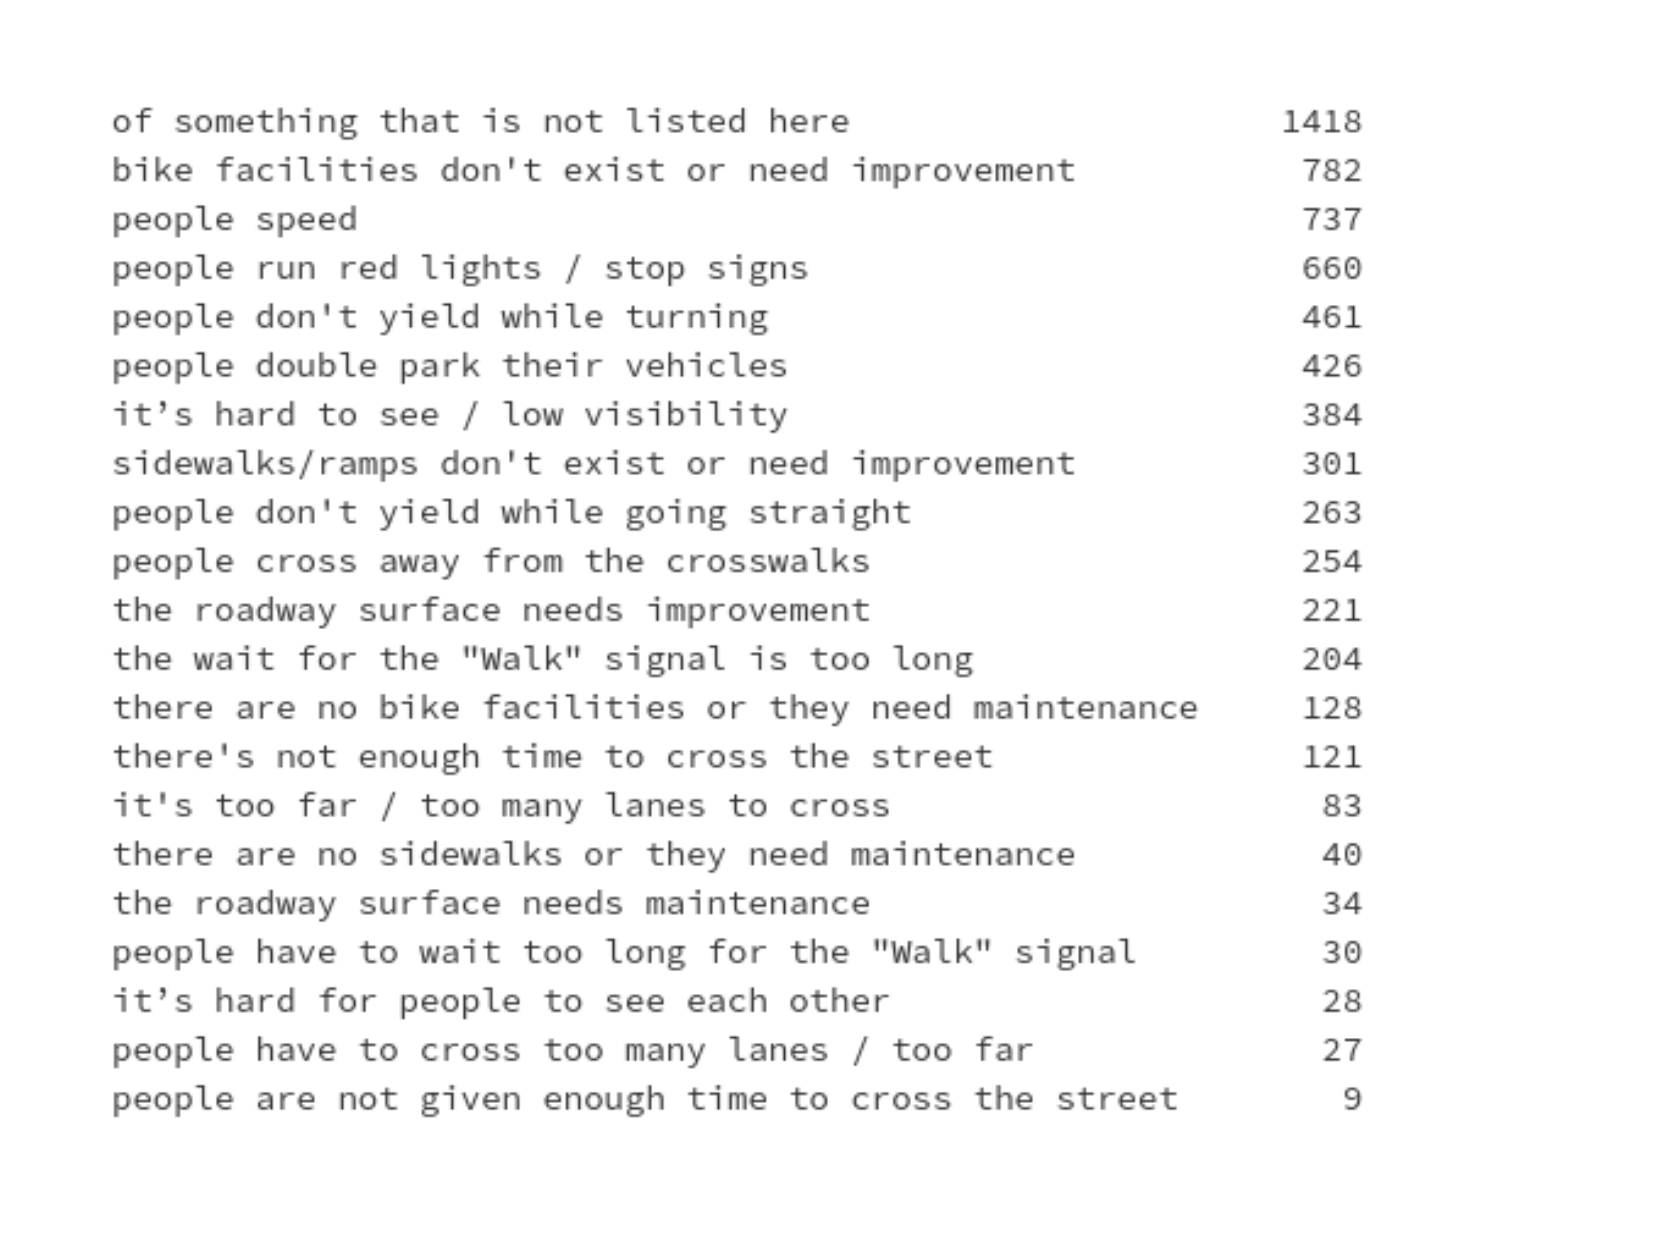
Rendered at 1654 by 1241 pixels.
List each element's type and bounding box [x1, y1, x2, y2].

picture [105, 89, 1397, 1126]
